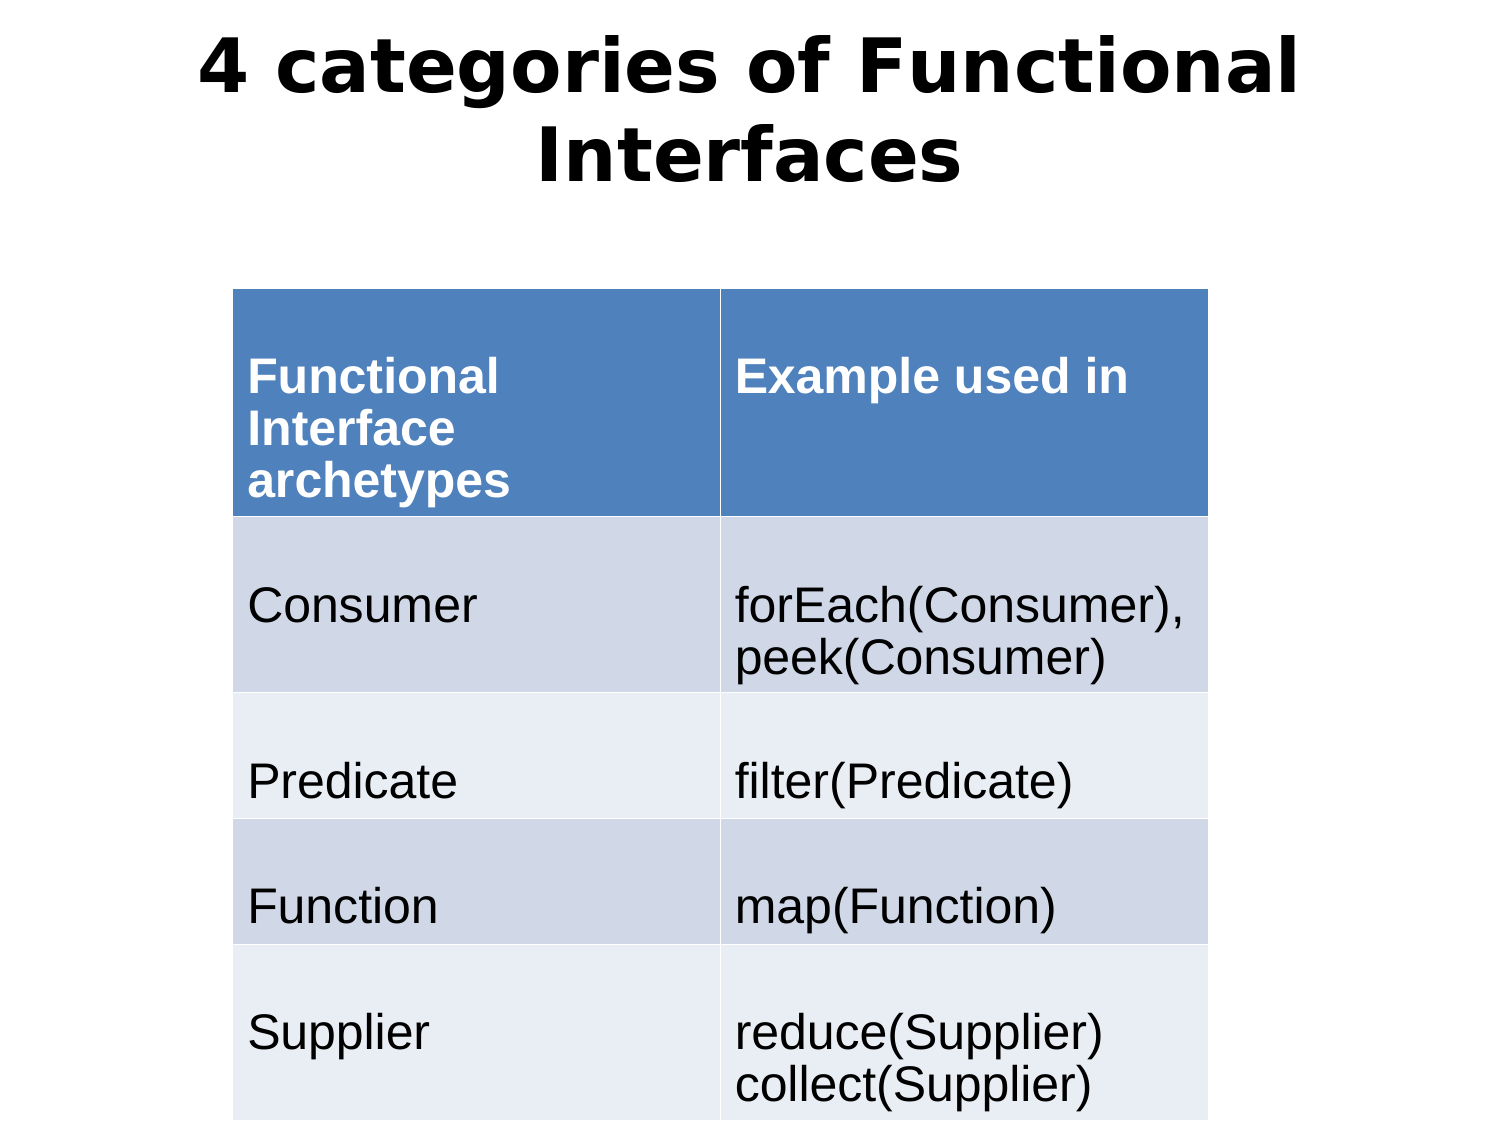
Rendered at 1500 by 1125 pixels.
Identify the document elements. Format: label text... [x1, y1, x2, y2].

table_cell Predicate [233, 693, 720, 818]
table_cell map(Function) [721, 819, 1208, 944]
title 4 categories of Functional Interfaces [75, 21, 1425, 200]
table_cell reduce(Supplier) collect(Supplier) [721, 945, 1208, 1120]
table_cell Consumer [233, 517, 720, 692]
table_cell Function [233, 819, 720, 944]
table_header Example used in [721, 289, 1208, 516]
table_cell forEach(Consumer), peek(Consumer) [721, 517, 1208, 692]
table_cell Supplier [233, 945, 720, 1120]
table_cell filter(Predicate) [721, 693, 1208, 818]
table_header Functional Interface archetypes [233, 289, 720, 516]
